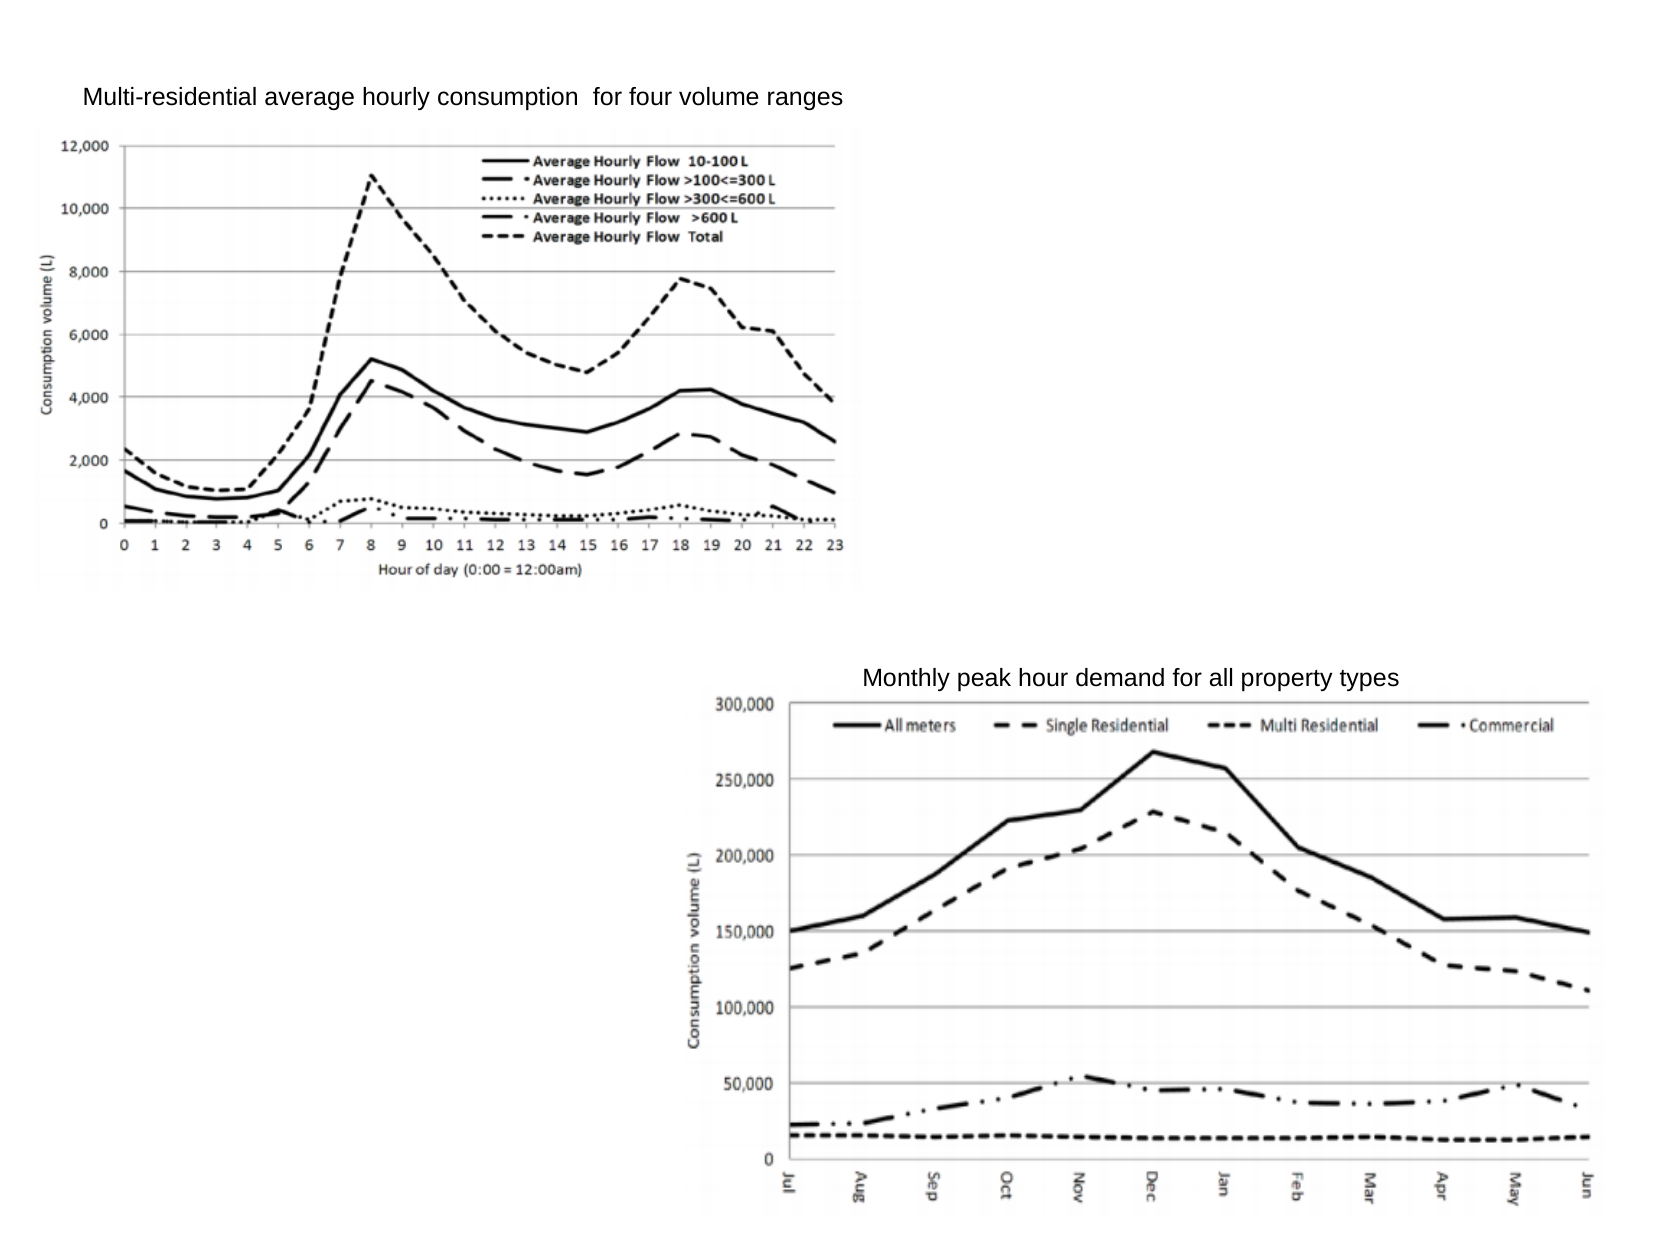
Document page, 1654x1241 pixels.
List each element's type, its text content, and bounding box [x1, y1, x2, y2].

picture [685, 684, 1604, 1217]
picture [34, 127, 863, 591]
title Monthly peak hour demand for all property types [862, 625, 1654, 731]
title Multi-residential average hourly consumption for four volume ranges [82, 59, 875, 164]
